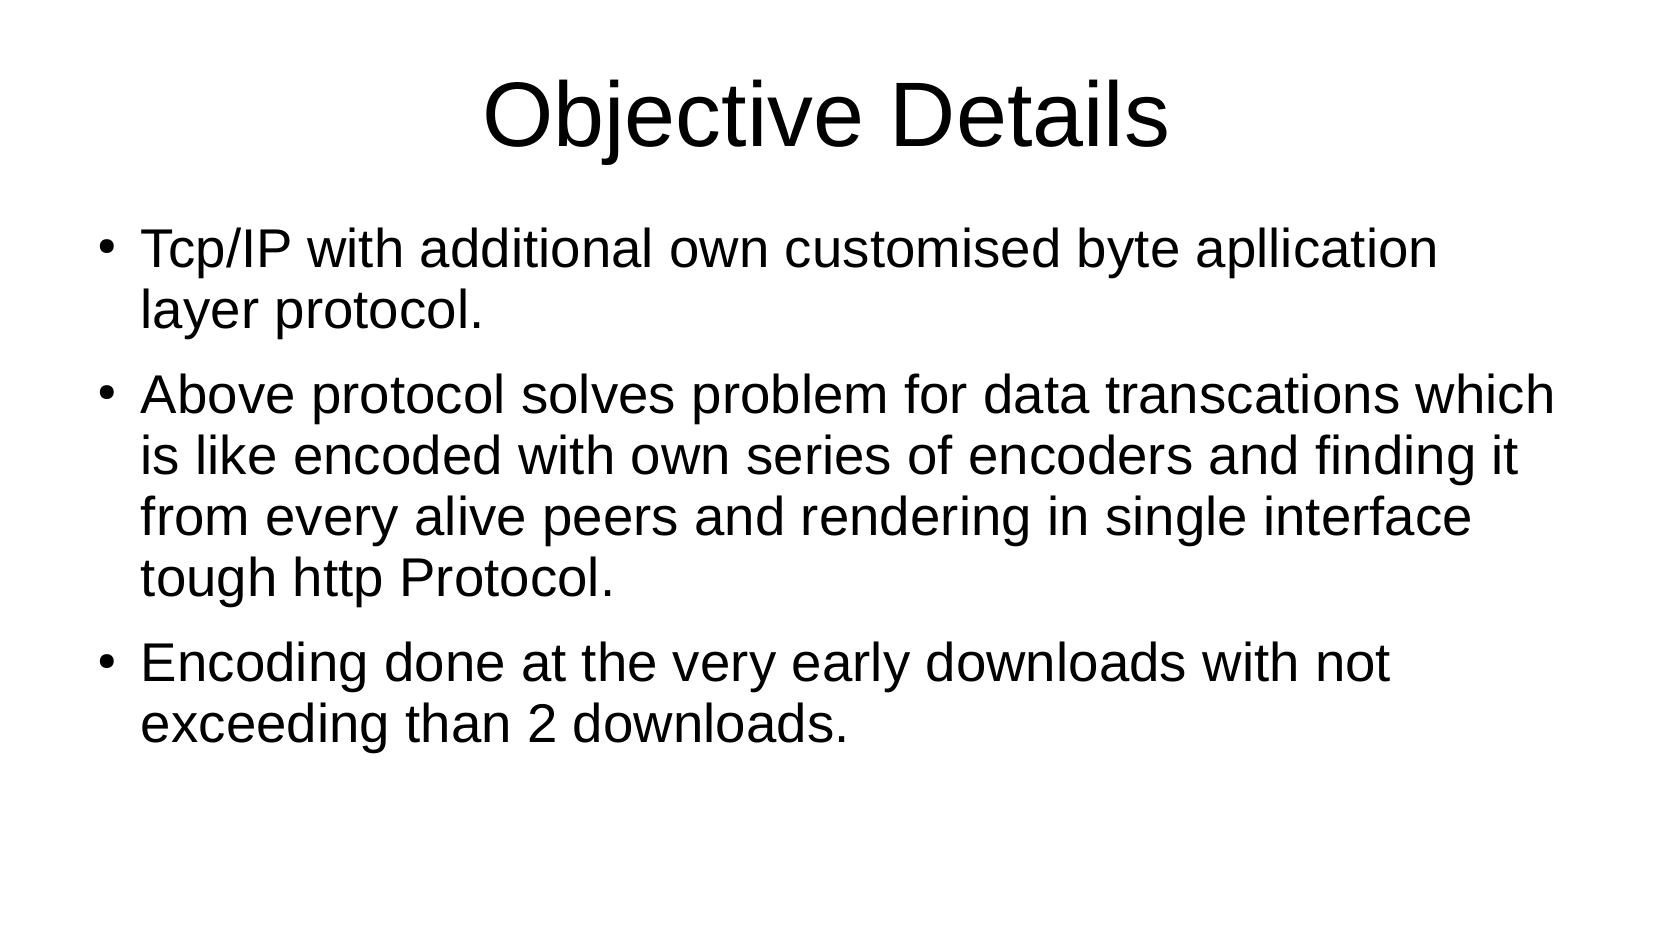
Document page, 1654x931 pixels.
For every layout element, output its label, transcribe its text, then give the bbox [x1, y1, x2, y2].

title Objective Details [82, 37, 1571, 193]
list Tcp/IP with additional own customised byte apllication layer protocol. Above protocol solves problem for data transcations which is like encoded with own series of encoders and finding it from every alive peers and rendering in single interface tough http Protocol. Encoding done at the very early downloads with not exceeding than 2 downloads. [82, 217, 1571, 758]
